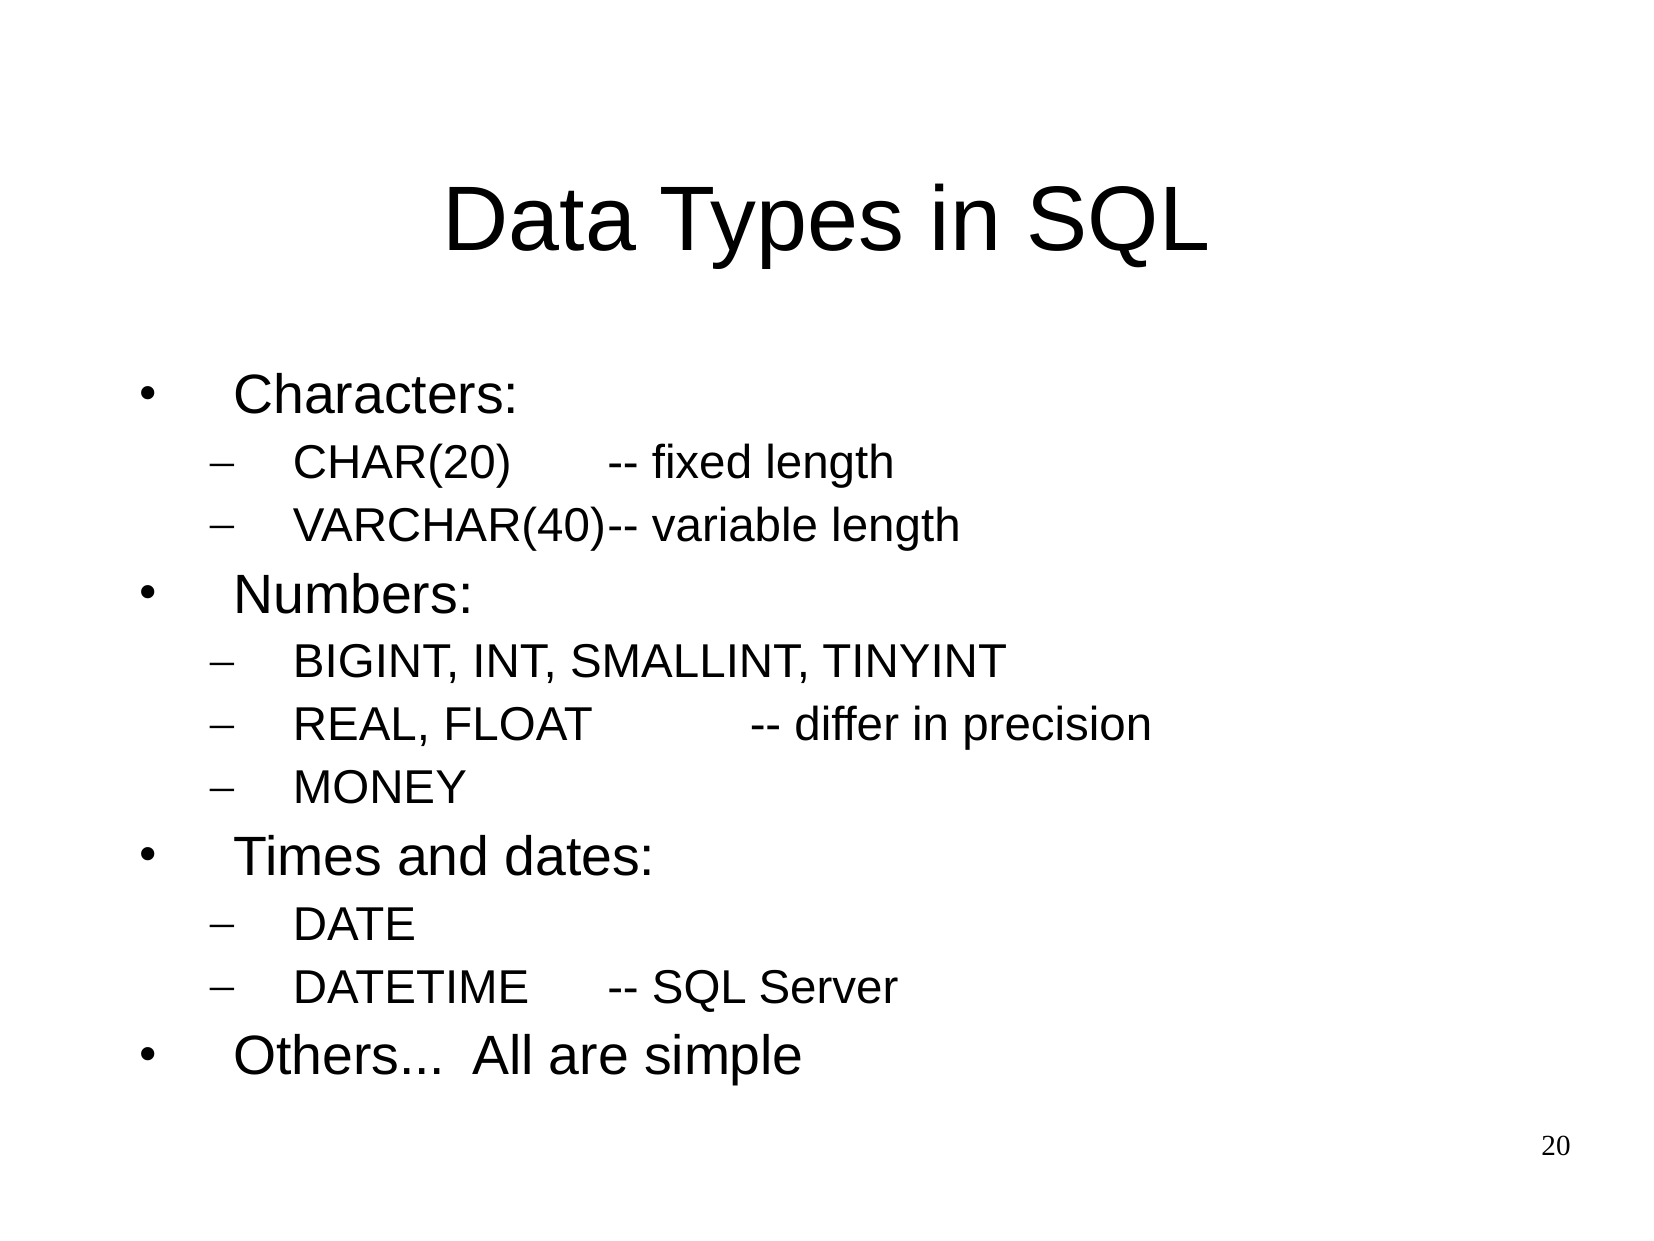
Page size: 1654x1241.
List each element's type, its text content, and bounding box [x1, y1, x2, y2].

title Data Types in SQL [124, 110, 1530, 317]
list Characters: CHAR(20) -- fixed length VARCHAR(40) -- variable length Numbers: BIGINT, INT, SMALLINT, TINYINT REAL, FLOAT -- differ in precision MONEY Times and dates: DATE DATETIME -- SQL Server Others... All are simple [124, 358, 1530, 1103]
